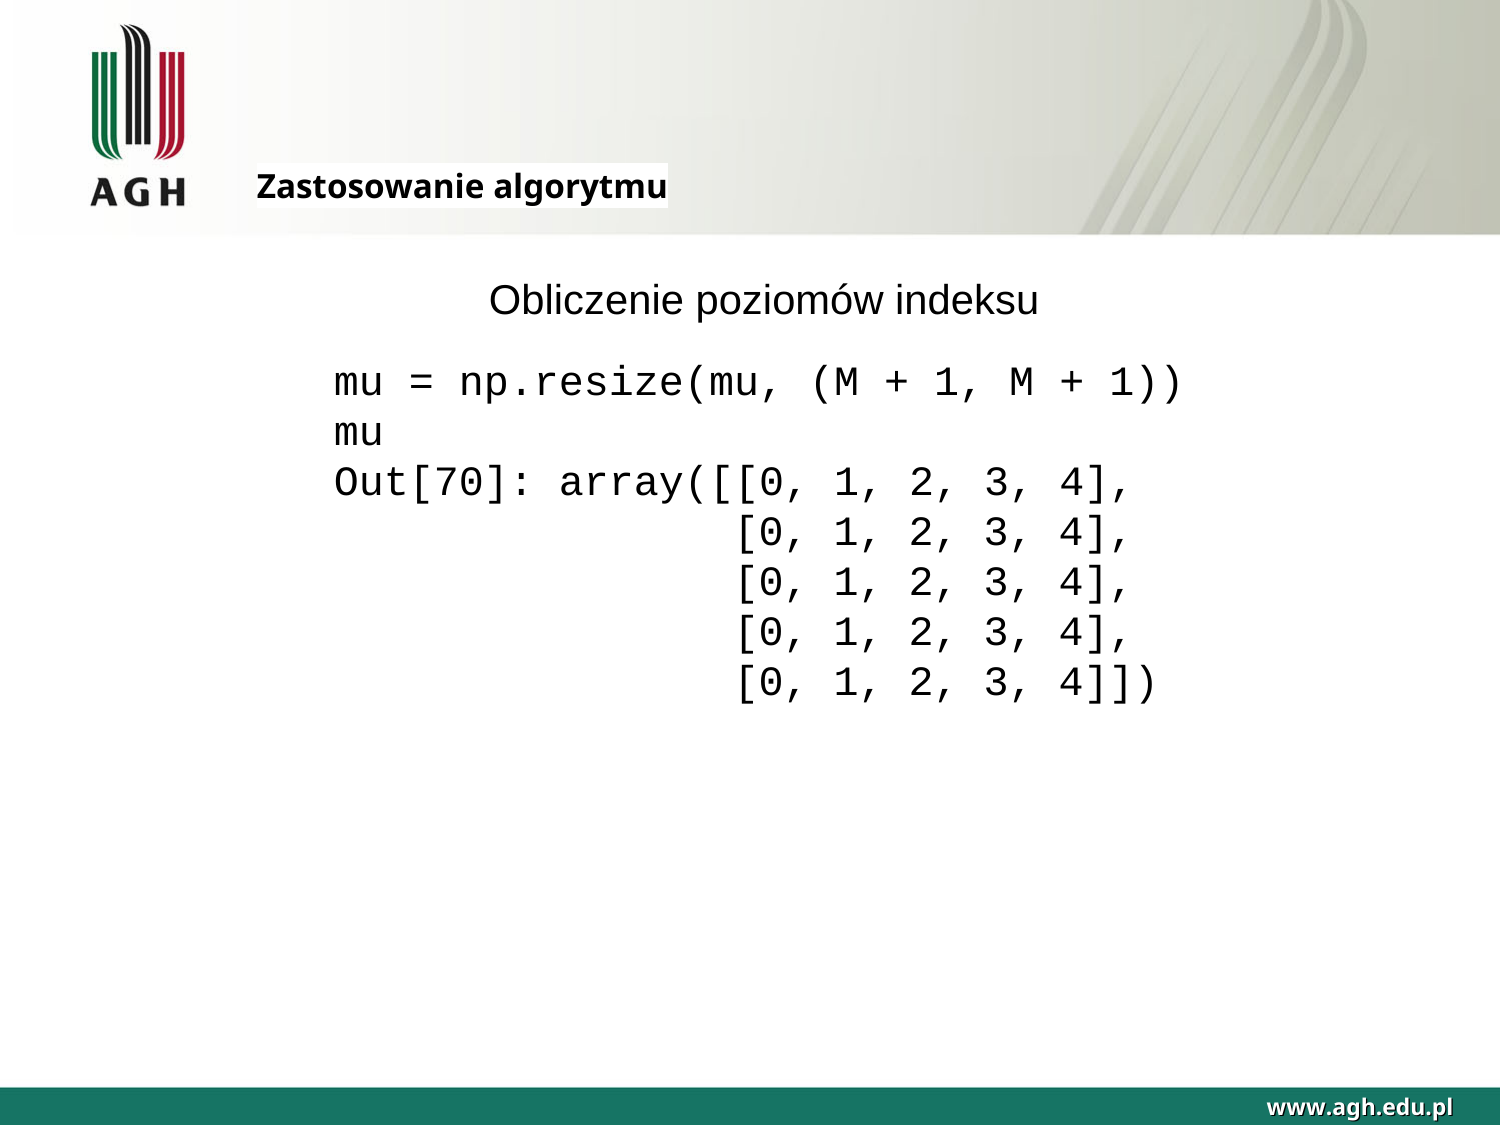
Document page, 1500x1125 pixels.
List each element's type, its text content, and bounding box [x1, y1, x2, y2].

title Zastosowanie algorytmu [242, 137, 1436, 233]
picture [0, 0, 1500, 1125]
text_box Obliczenie poziomów indeksu [437, 265, 1063, 331]
text_box www.agh.edu.pl [1251, 1084, 1500, 1125]
text_box mu = np.resize(mu, (M + 1, M + 1)) mu Out[70]: array([[0, 1, 2, 3, 4], [0, 1, 2, 3, 4], [0, 1, 2, 3, 4], [0, 1, 2, 3, 4], [0, 1, 2, 3, 4]]) [318, 346, 1276, 712]
